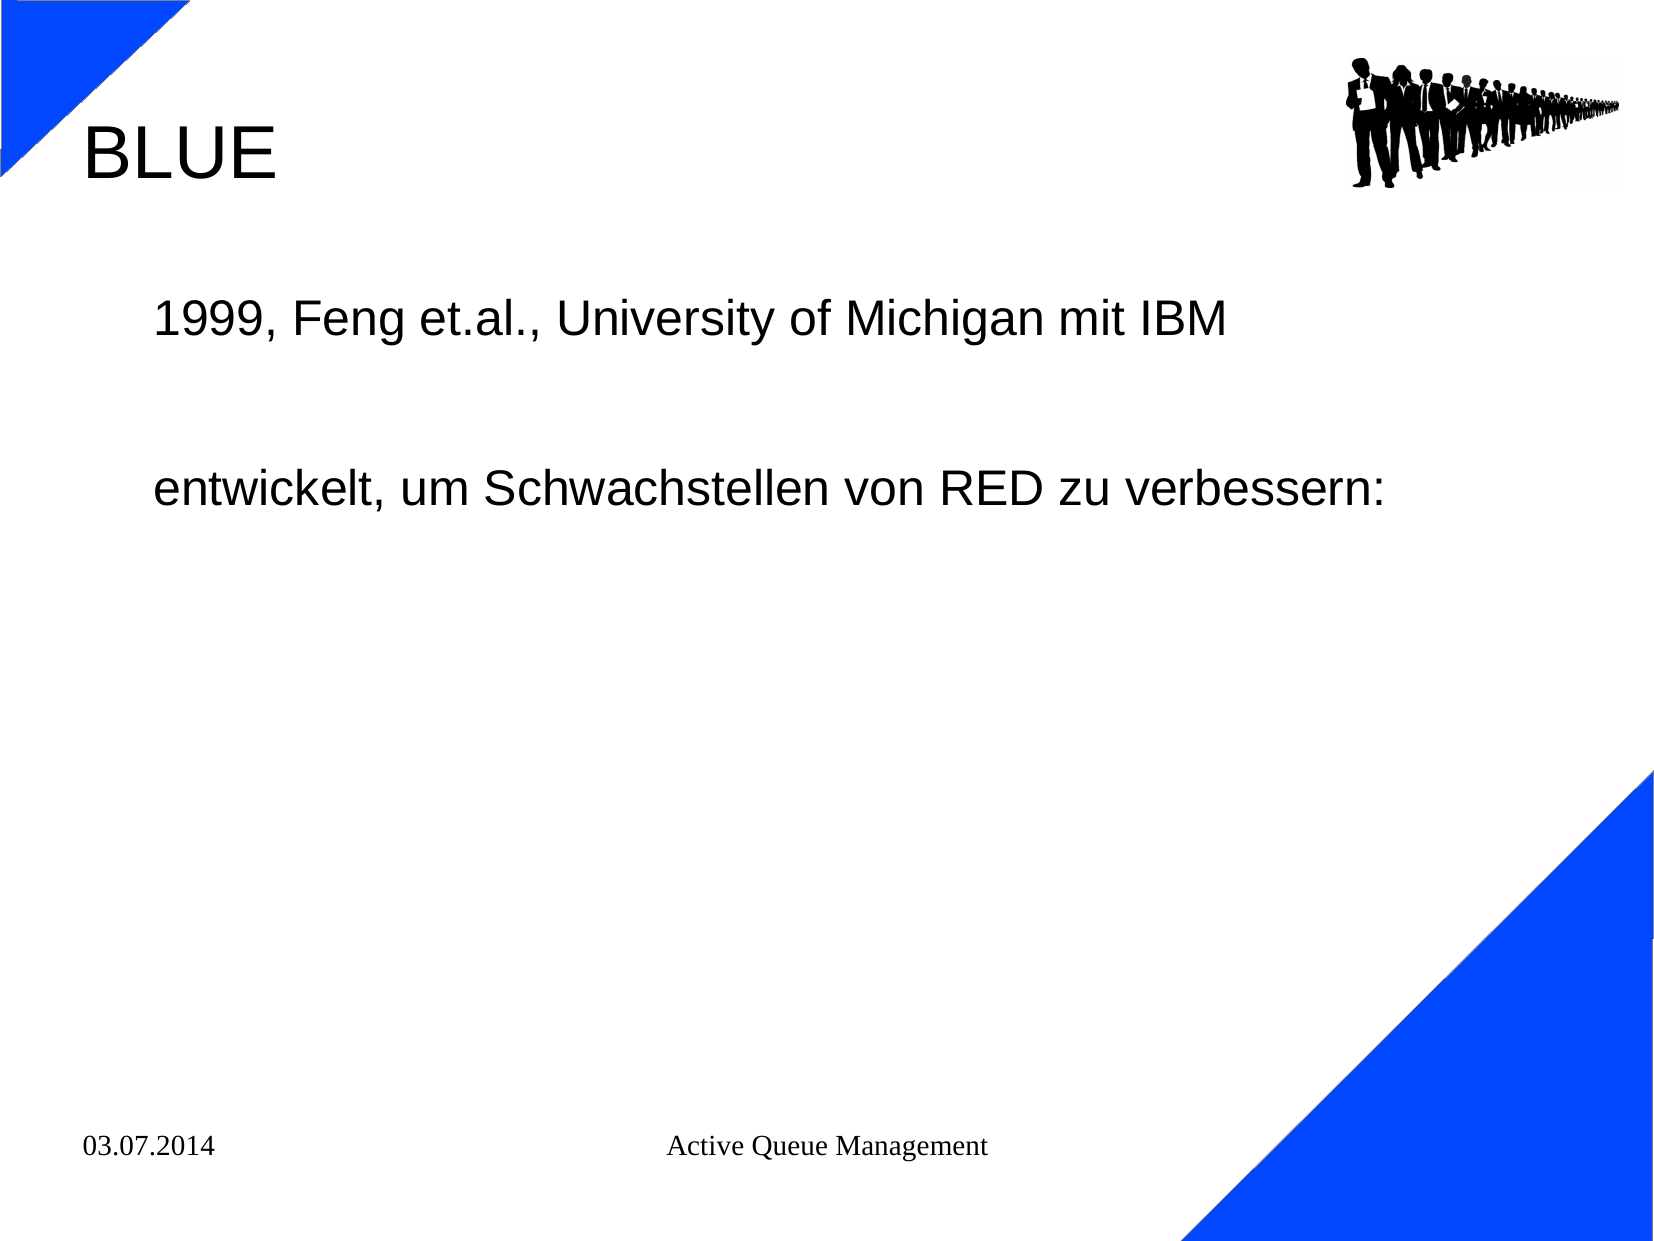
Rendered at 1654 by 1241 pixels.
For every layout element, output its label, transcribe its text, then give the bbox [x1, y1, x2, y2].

list 1999, Feng et.al., University of Michigan mit IBM entwickelt, um Schwachstellen von RED zu verbessern: [82, 290, 1571, 1109]
text_box [0, 0, 190, 177]
title BLUE [82, 49, 1571, 257]
text_box [1180, 770, 1654, 1241]
picture [1346, 58, 1619, 188]
